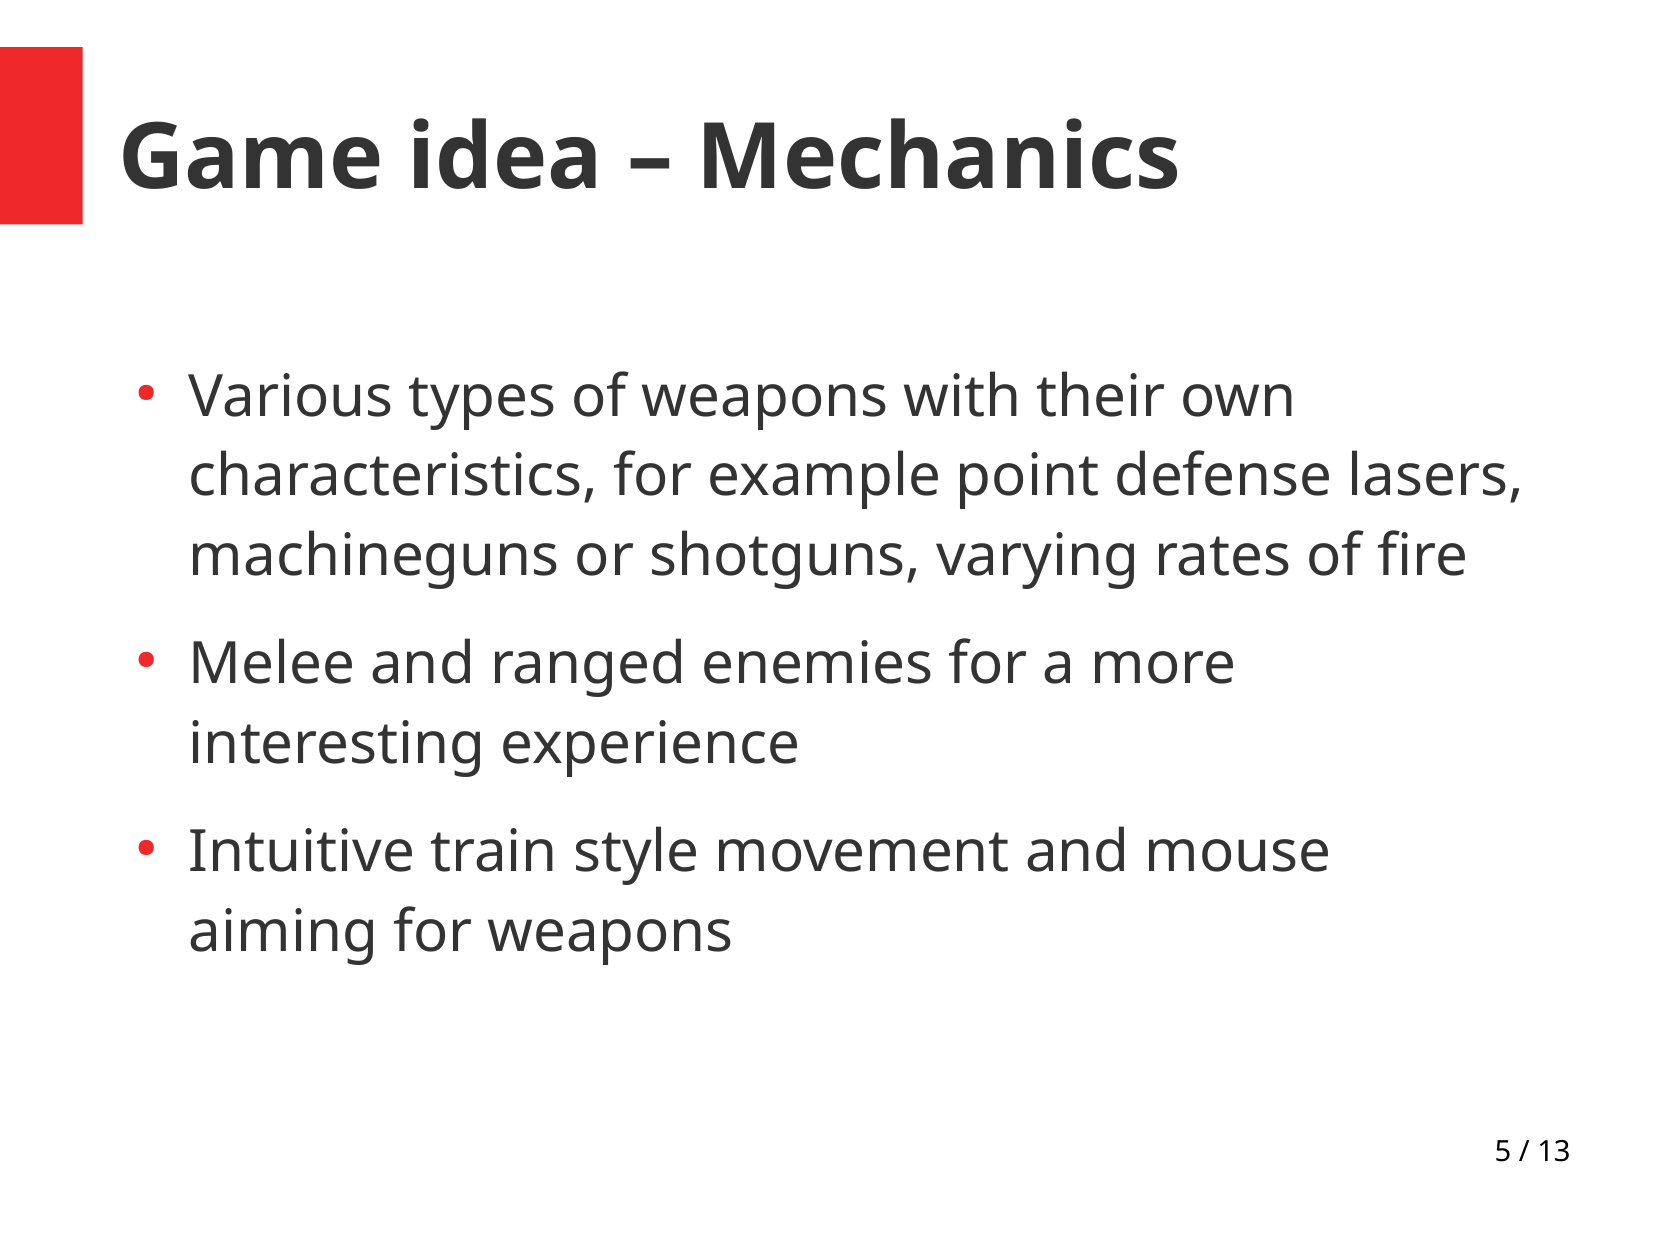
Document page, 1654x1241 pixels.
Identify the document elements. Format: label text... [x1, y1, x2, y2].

title Game idea – Mechanics [118, 49, 1571, 257]
list Various types of weapons with their own characteristics, for example point defense lasers, machineguns or shotguns, varying rates of fire Melee and ranged enemies for a more interesting experience Intuitive train style movement and mouse aiming for weapons [118, 354, 1536, 1074]
